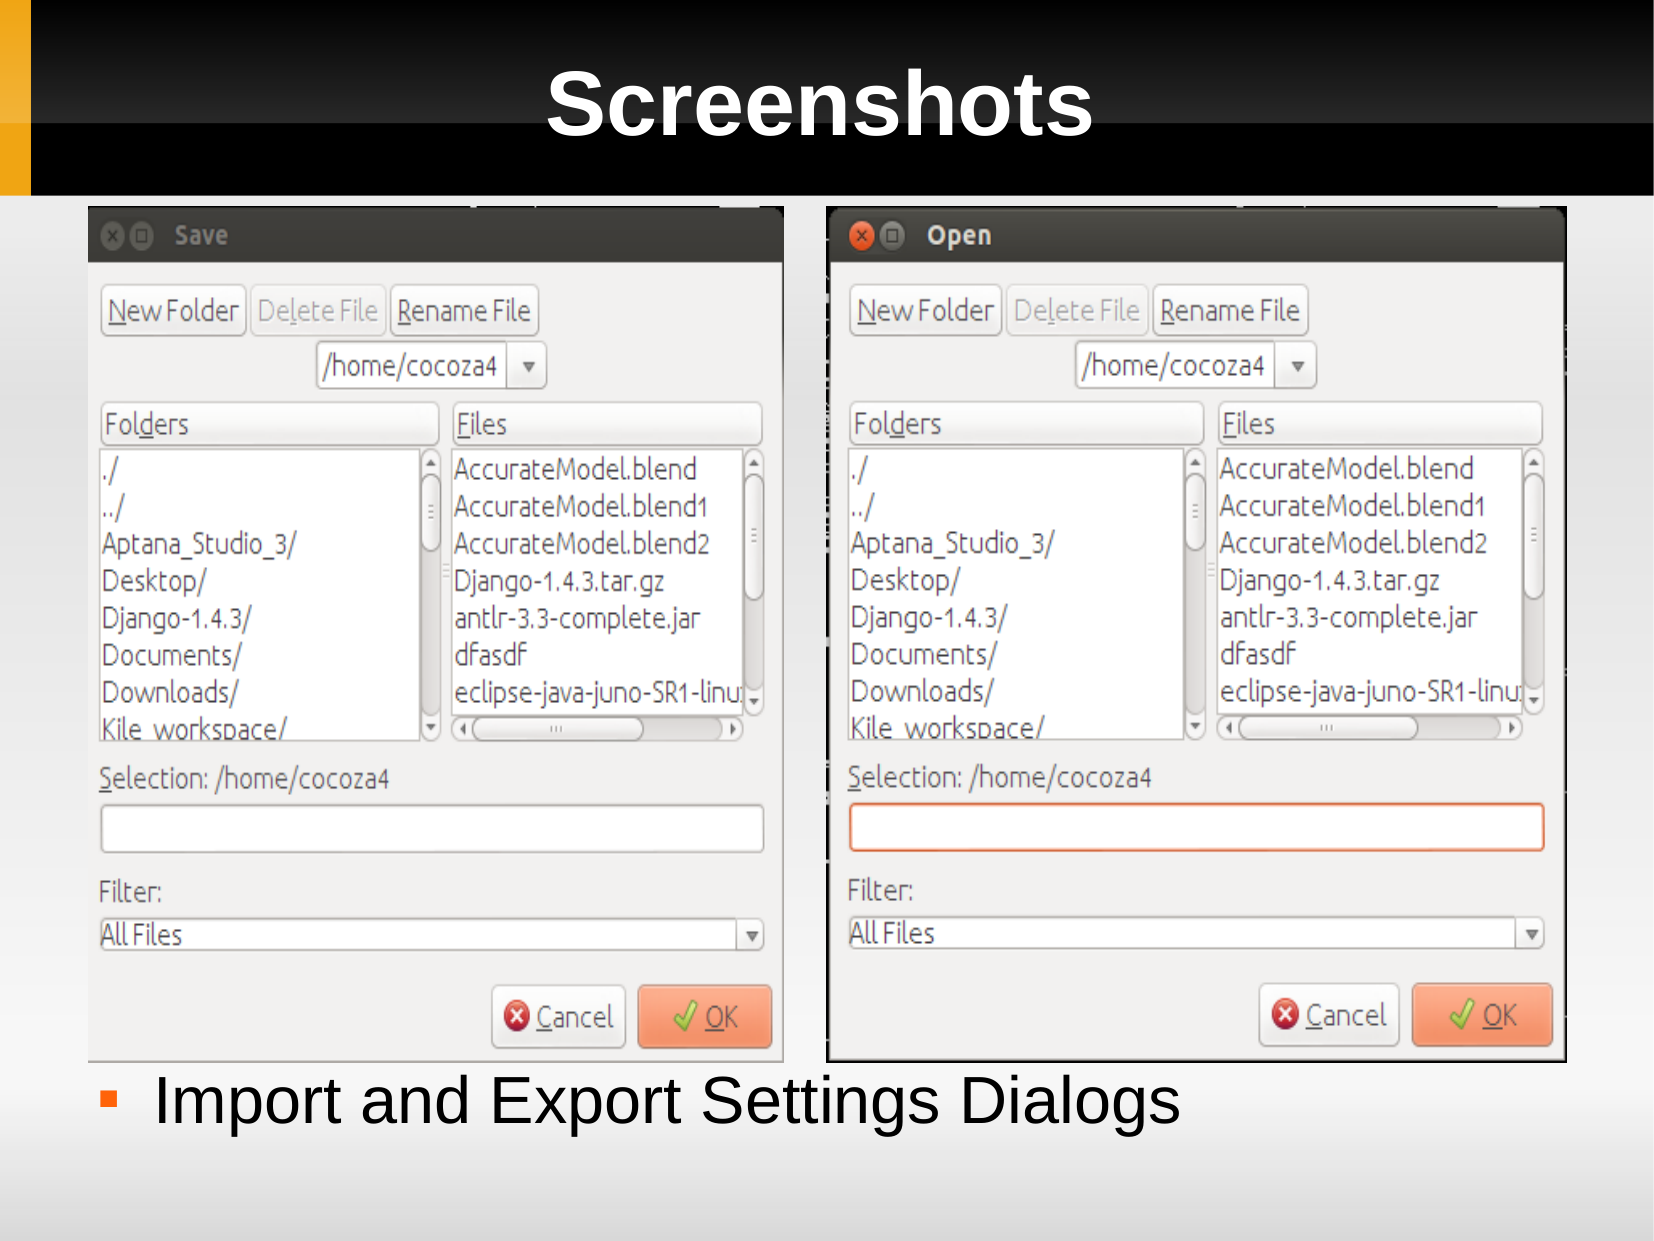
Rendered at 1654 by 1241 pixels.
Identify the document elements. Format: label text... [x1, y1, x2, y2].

list Import and Export Settings Dialogs [82, 1062, 1571, 1138]
title Screenshots [76, 0, 1565, 208]
picture [0, 0, 1654, 1241]
